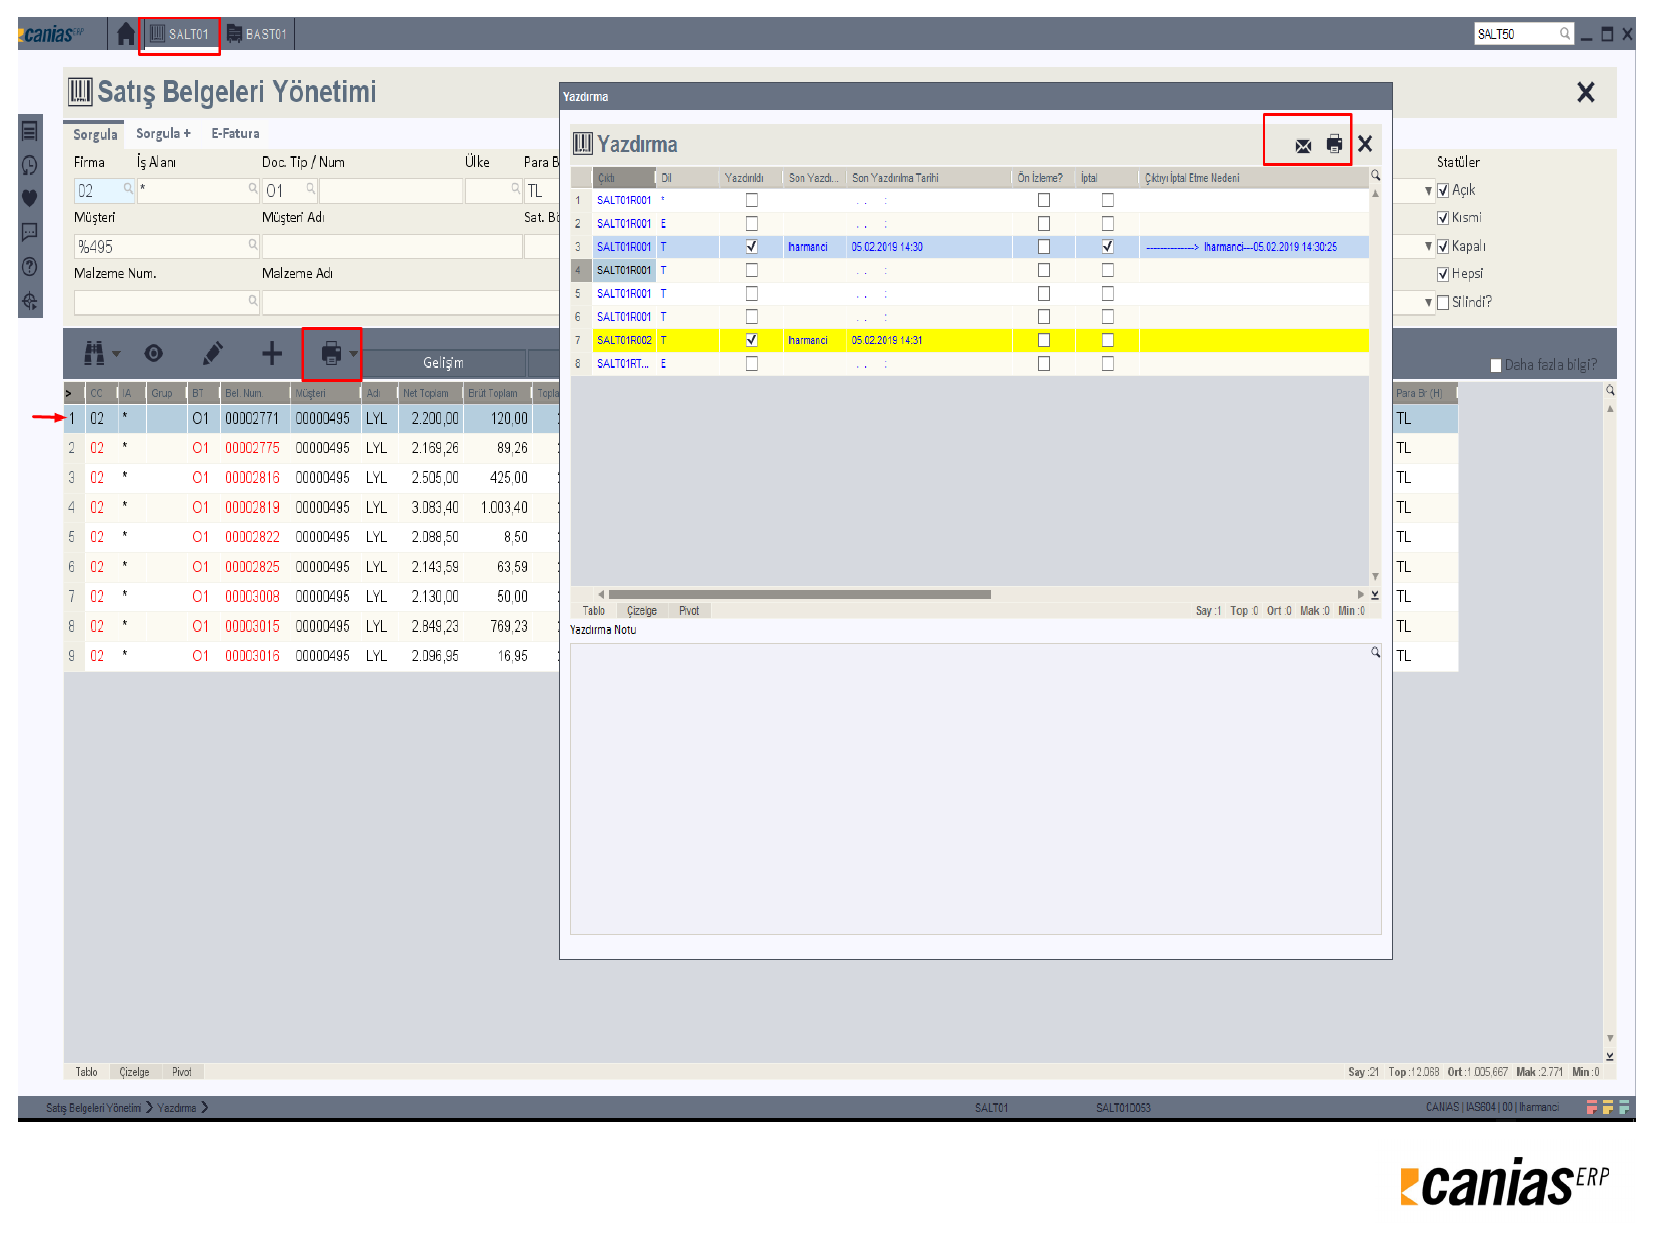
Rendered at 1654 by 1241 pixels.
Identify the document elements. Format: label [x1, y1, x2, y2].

picture [1375, 1139, 1635, 1223]
picture [18, 17, 1636, 1123]
